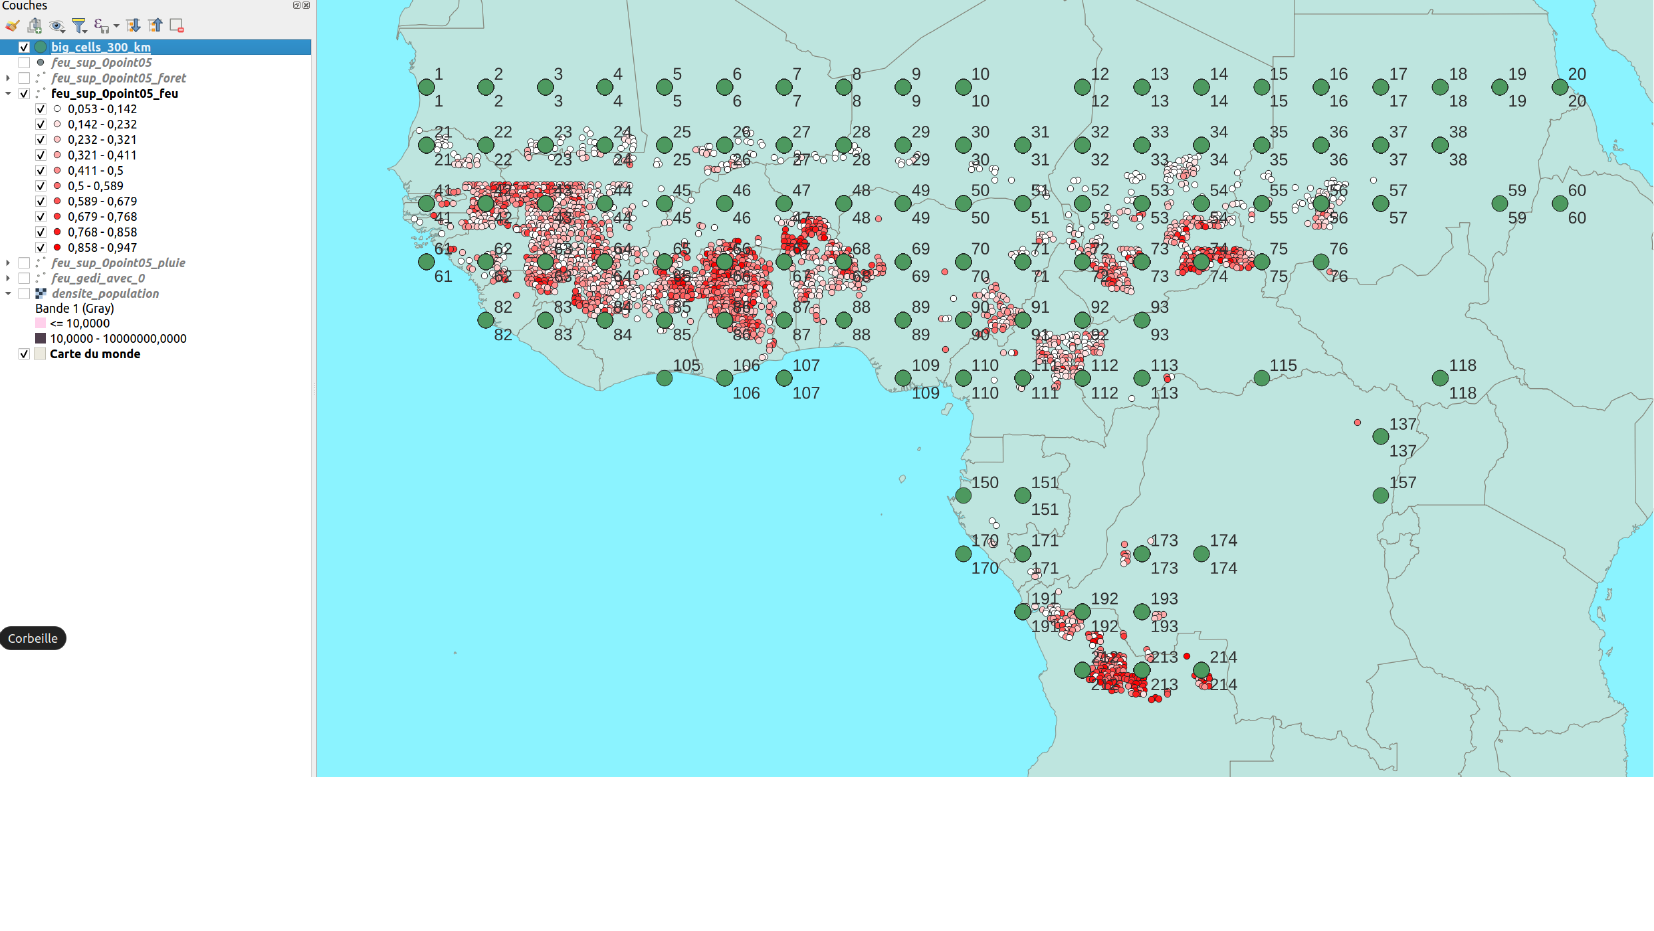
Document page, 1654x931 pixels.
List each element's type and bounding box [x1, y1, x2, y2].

picture [0, 0, 1654, 777]
